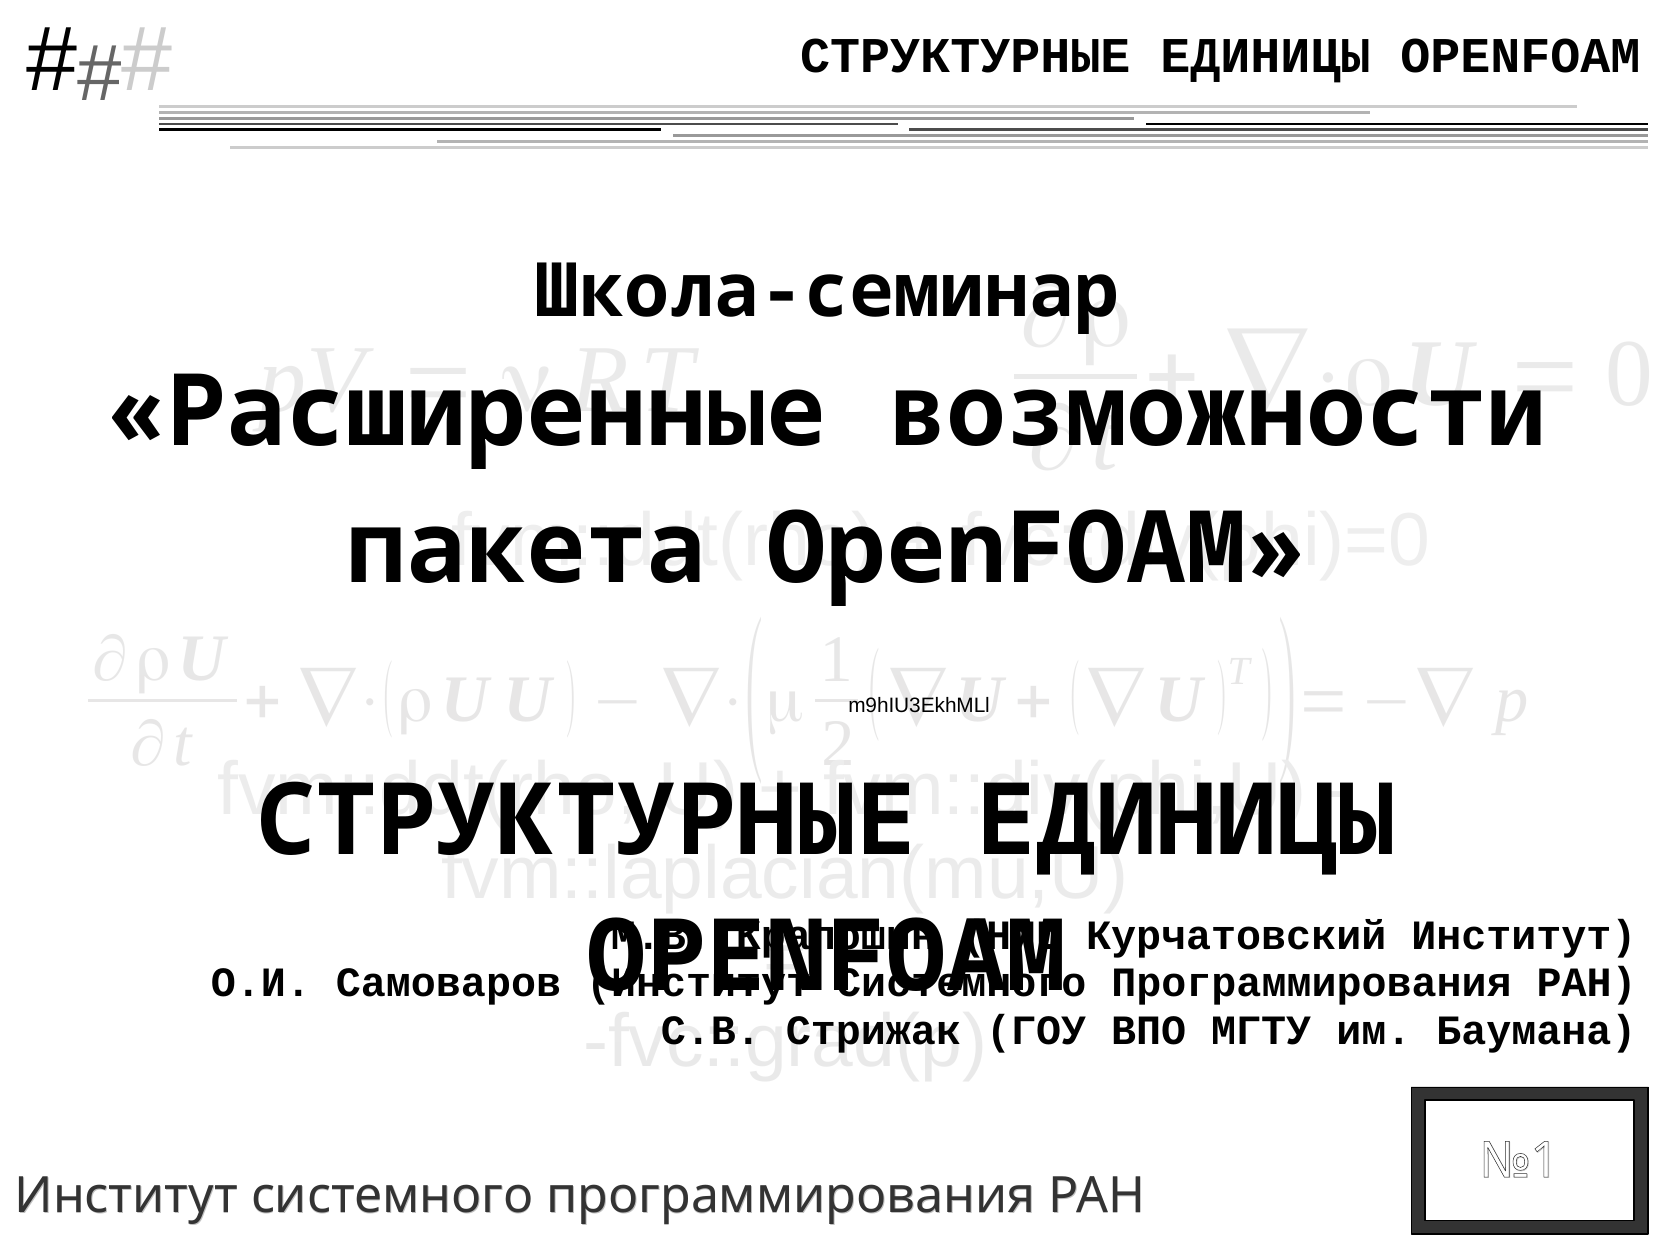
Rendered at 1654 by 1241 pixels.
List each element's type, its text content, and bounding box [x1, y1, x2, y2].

text_box Школа-семинар «Расширенные возможности пакета OpenFOAM» СТРУКТУРНЫЕ ЕДИНИЦЫ OPENFOAM [0, 236, 1654, 857]
text_box М.В. Крапошин (НИЦ Курчатовский Институт) О.И. Самоваров (Институт Системного Программирования РАН) С.В. Стрижак (ГОУ ВПО МГТУ им. Баумана) [11, 907, 1651, 1065]
text_box m9hIU3EkhMLl [833, 686, 1012, 725]
